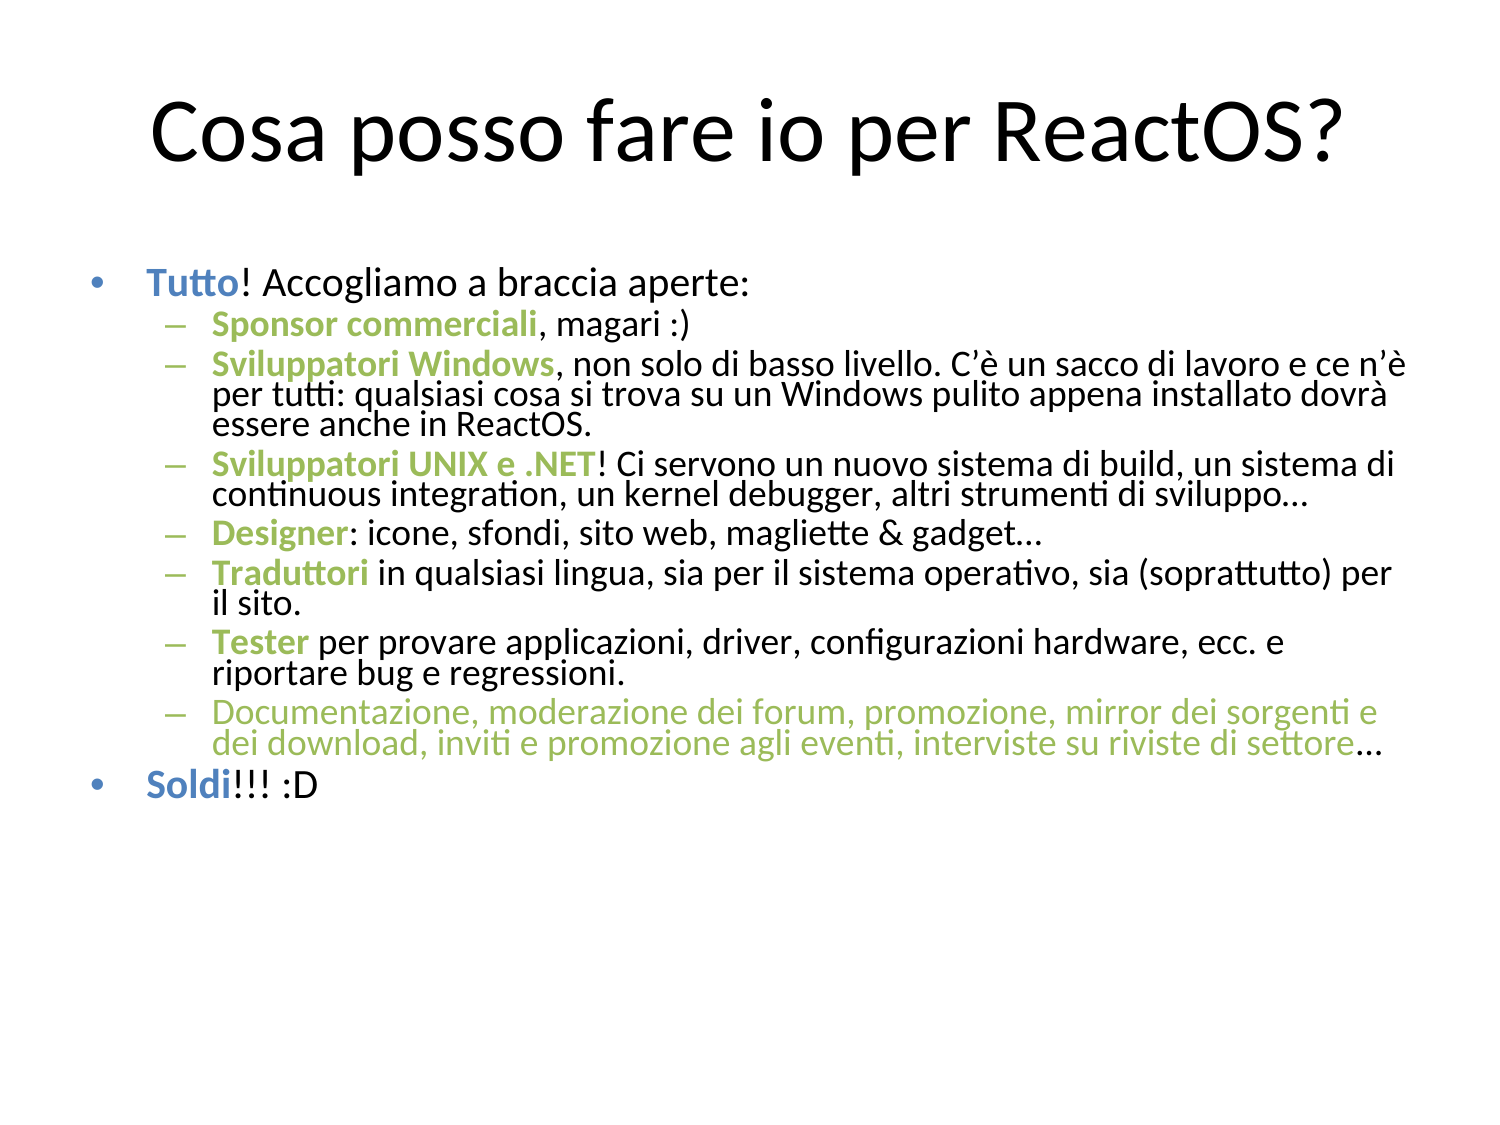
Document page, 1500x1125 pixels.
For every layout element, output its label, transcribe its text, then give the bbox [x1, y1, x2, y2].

title Cosa posso fare io per ReactOS? [75, 45, 1426, 233]
list Tutto! Accogliamo a braccia aperte: Sponsor commerciali, magari :) Sviluppatori Windows, non solo di basso livello. C’è un sacco di lavoro e ce n’è per tutti: qualsiasi cosa si trova su un Windows pulito appena installato dovrà essere anche in ReactOS. Sviluppatori UNIX e .NET! Ci servono un nuovo sistema di build, un sistema di continuous integration, un kernel debugger, altri strumenti di sviluppo… Designer: icone, sfondi, sito web, magliette & gadget… Traduttori in qualsiasi lingua, sia per il sistema operativo, sia (soprattutto) per il sito. Tester per provare applicazioni, driver, configurazioni hardware, ecc. e riportare bug e regressioni. Documentazione, moderazione dei forum, promozione, mirror dei sorgenti e dei download, inviti e promozione agli eventi, interviste su riviste di settore… Soldi!!! :D [75, 262, 1426, 1006]
